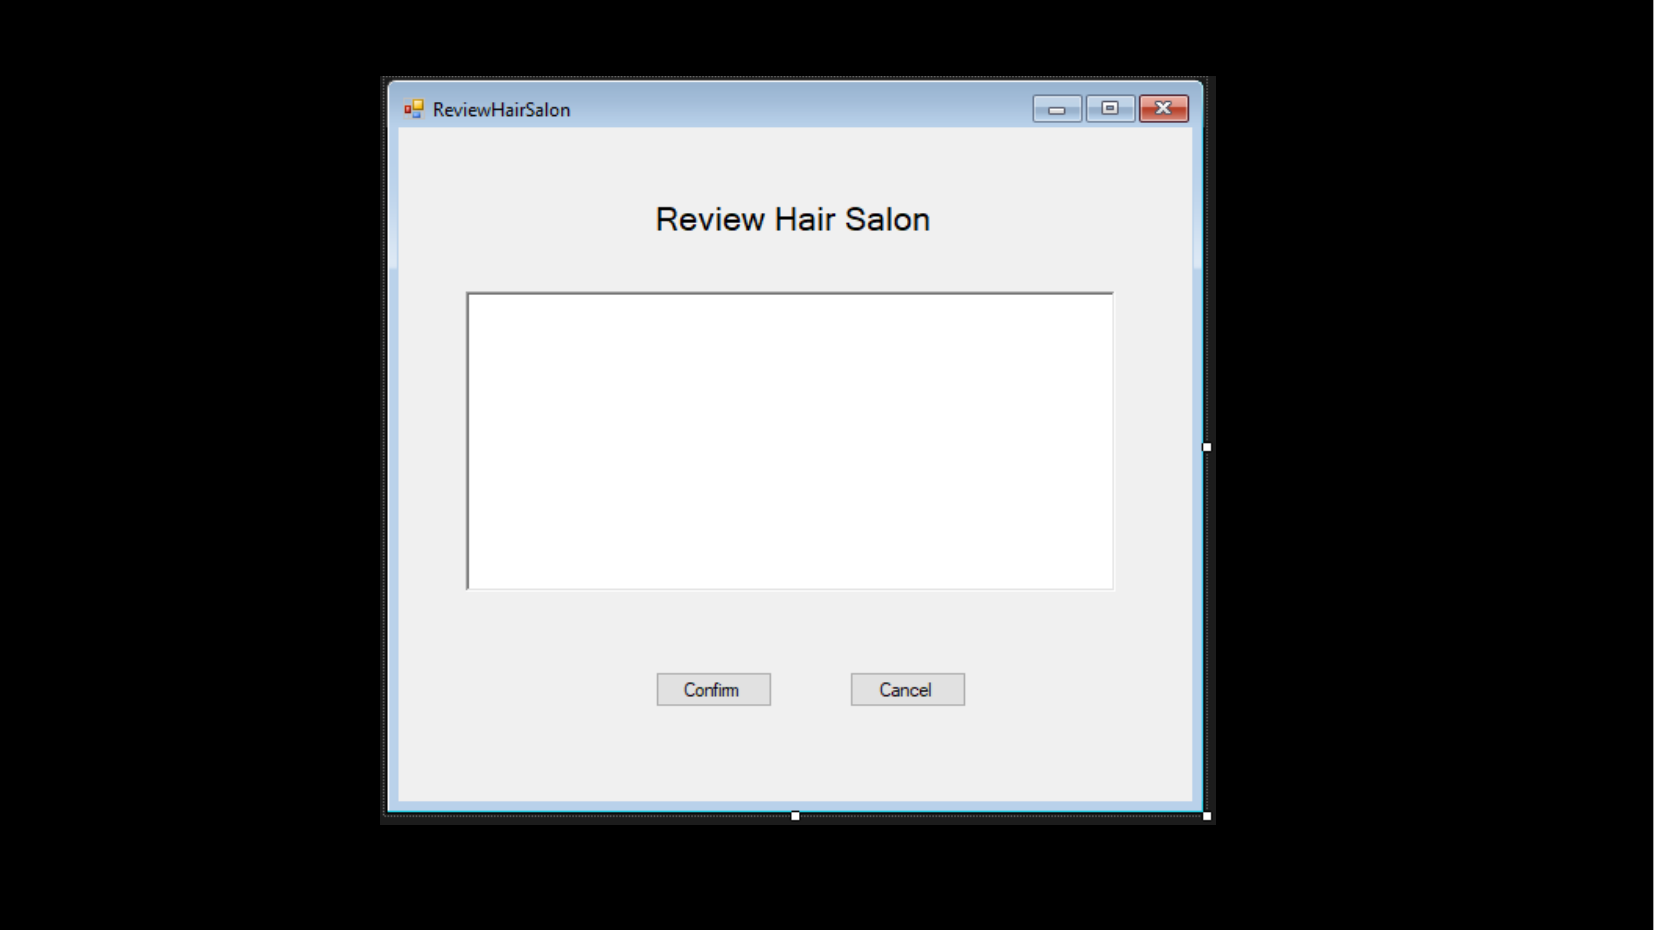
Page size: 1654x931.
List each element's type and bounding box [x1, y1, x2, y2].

picture [380, 76, 1216, 826]
